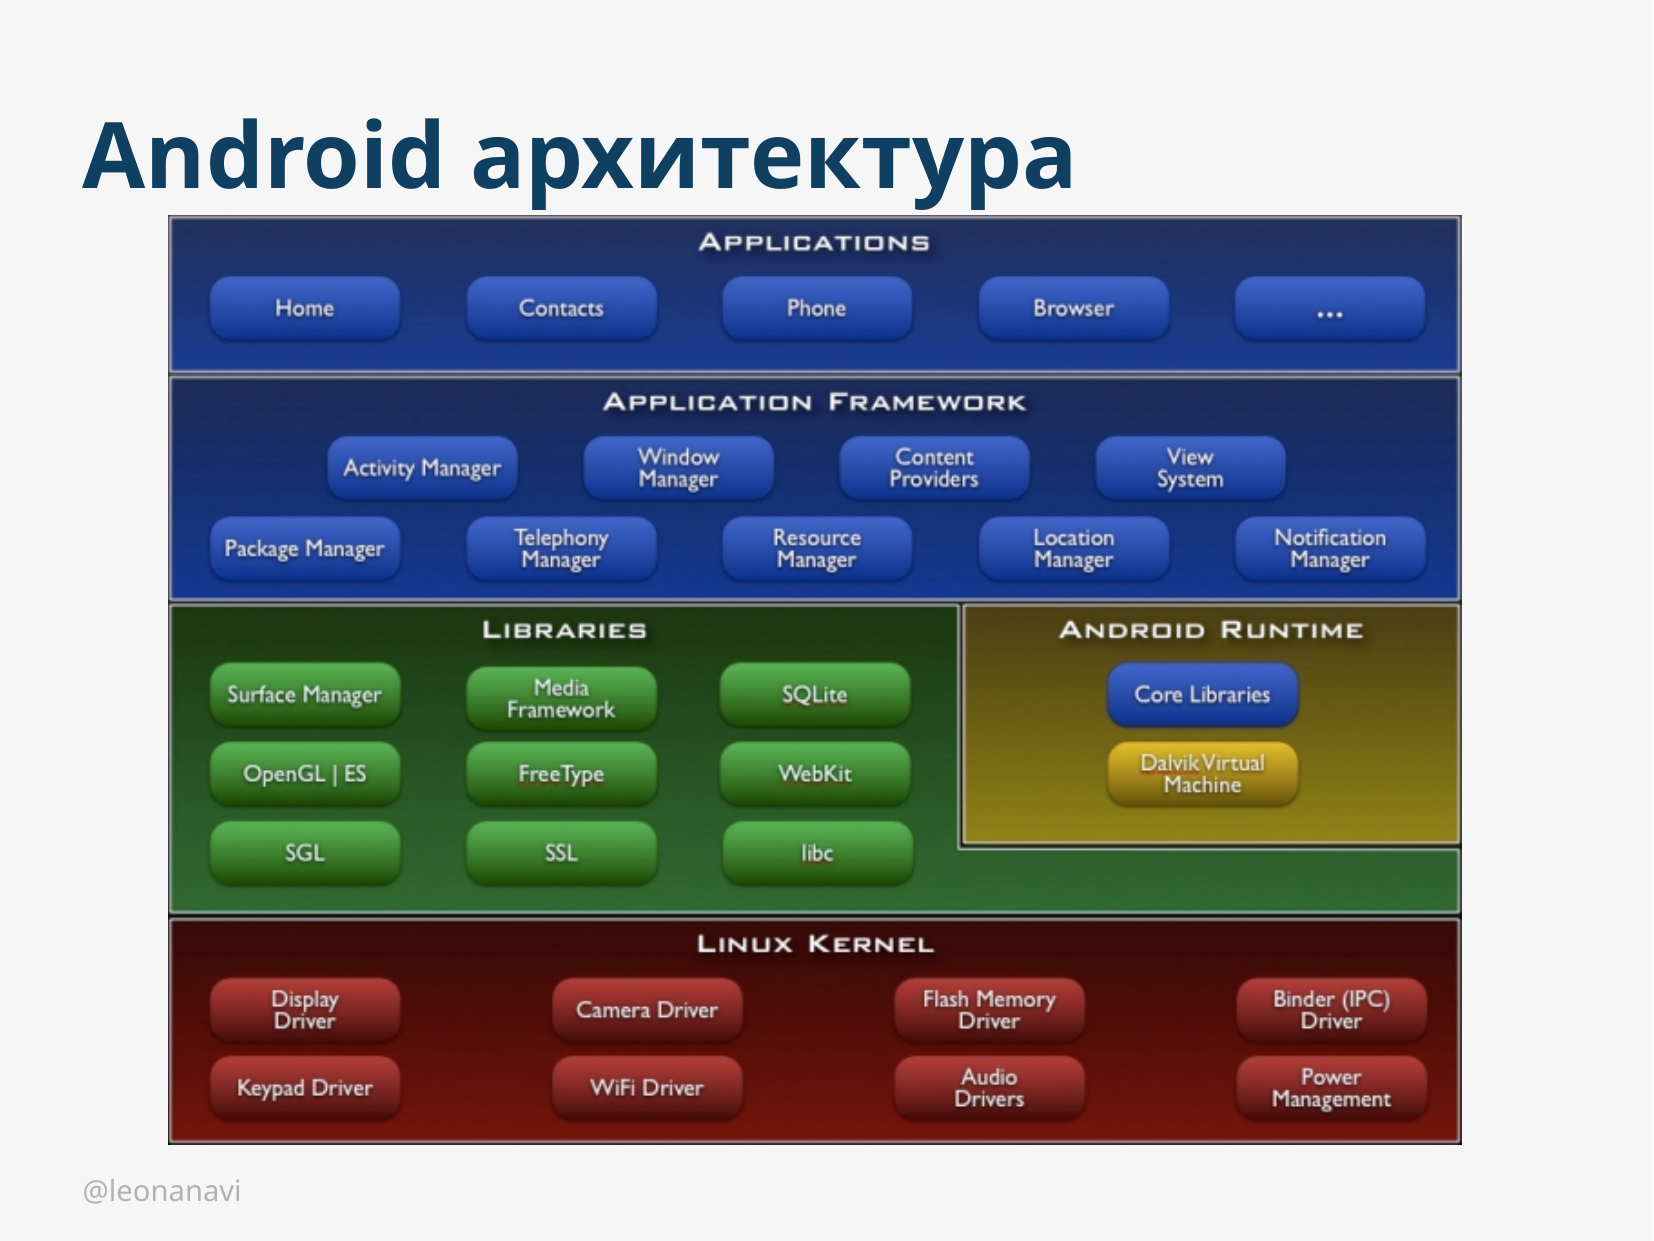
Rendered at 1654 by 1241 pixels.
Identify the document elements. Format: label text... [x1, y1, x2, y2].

title Android архитектура [82, 49, 1571, 257]
picture [168, 215, 1462, 1145]
